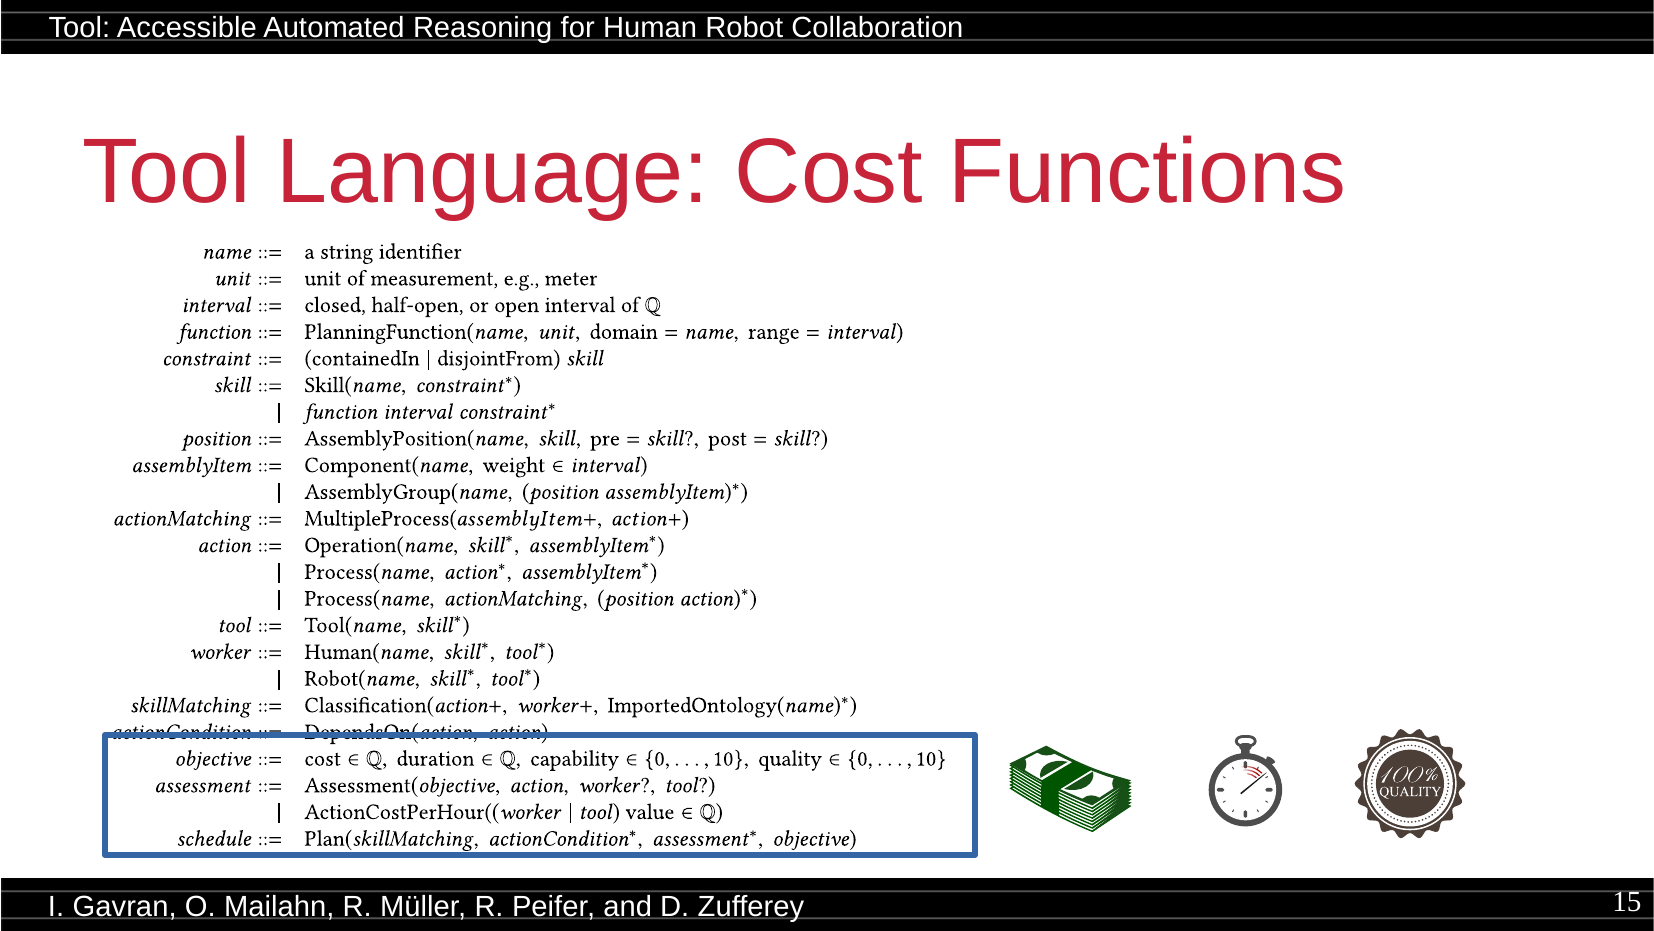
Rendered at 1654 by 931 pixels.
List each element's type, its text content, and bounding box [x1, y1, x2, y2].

picture [1, 0, 1654, 54]
picture [1004, 720, 1136, 852]
title Tool Language: Cost Functions [82, 92, 1571, 249]
text_box Tool: Accessible Automated Reasoning for Human Robot Collaboration [33, 4, 980, 52]
picture [1208, 735, 1283, 827]
picture [1, 878, 1654, 931]
picture [112, 243, 946, 732]
picture [1350, 723, 1471, 844]
text_box I. Gavran, O. Mailahn, R. Müller, R. Peifer, and D. Zufferey [33, 882, 821, 931]
picture [112, 738, 946, 851]
